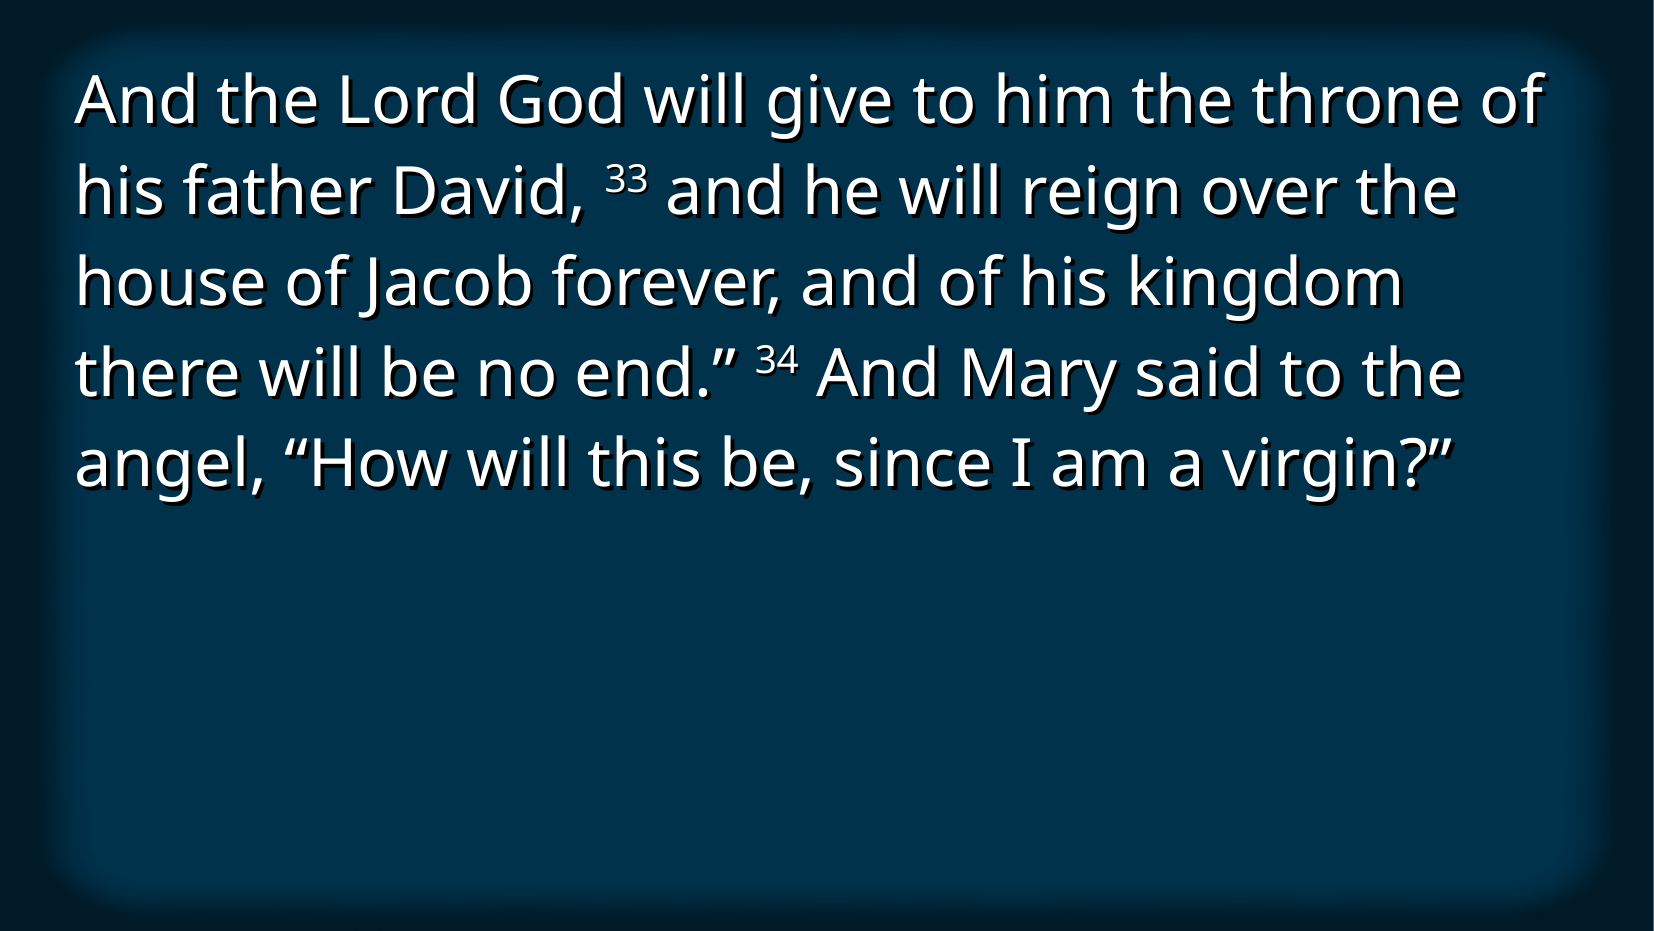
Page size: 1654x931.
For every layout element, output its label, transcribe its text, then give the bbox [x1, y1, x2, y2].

text_box And the Lord God will give to him the throne of his father David, 33 and he will reign over the house of Jacob forever, and of his kingdom there will be no end.” 34 And Mary said to the angel, “How will this be, since I am a virgin?” [60, 45, 1591, 504]
picture [0, 0, 1654, 931]
